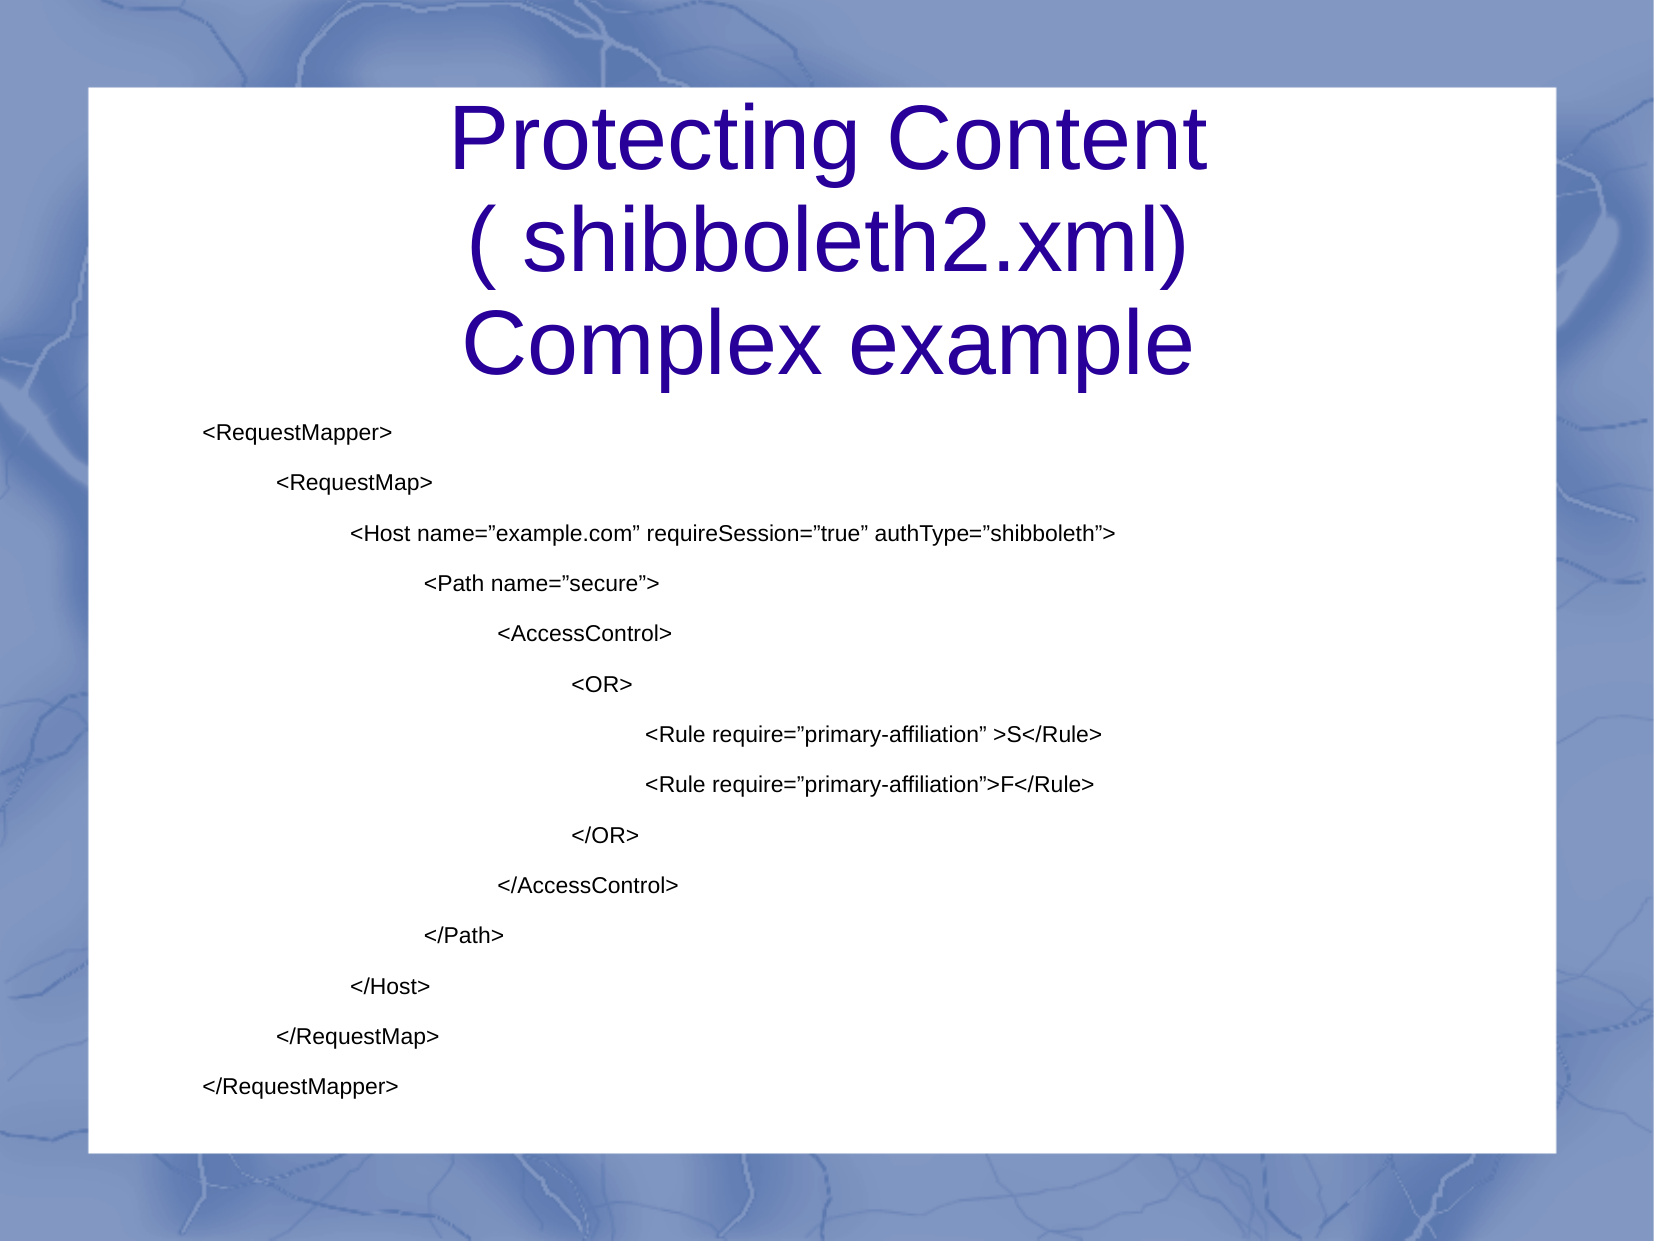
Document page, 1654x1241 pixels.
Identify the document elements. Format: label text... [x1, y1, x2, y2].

title Protecting Content ( shibboleth2.xml) Complex example [120, 86, 1538, 394]
text_box <RequestMapper> <RequestMap> <Host name=”example.com” requireSession=”true” authType=”shibboleth”> <Path name=”secure”> <AccessControl> <OR> <Rule require=”primary-affiliation” >S</Rule> <Rule require=”primary-affiliation”>F</Rule> </OR> </AccessControl> </Path> </Host> </RequestMap> </RequestMapper> [187, 412, 1501, 1126]
picture [0, 0, 1654, 1241]
